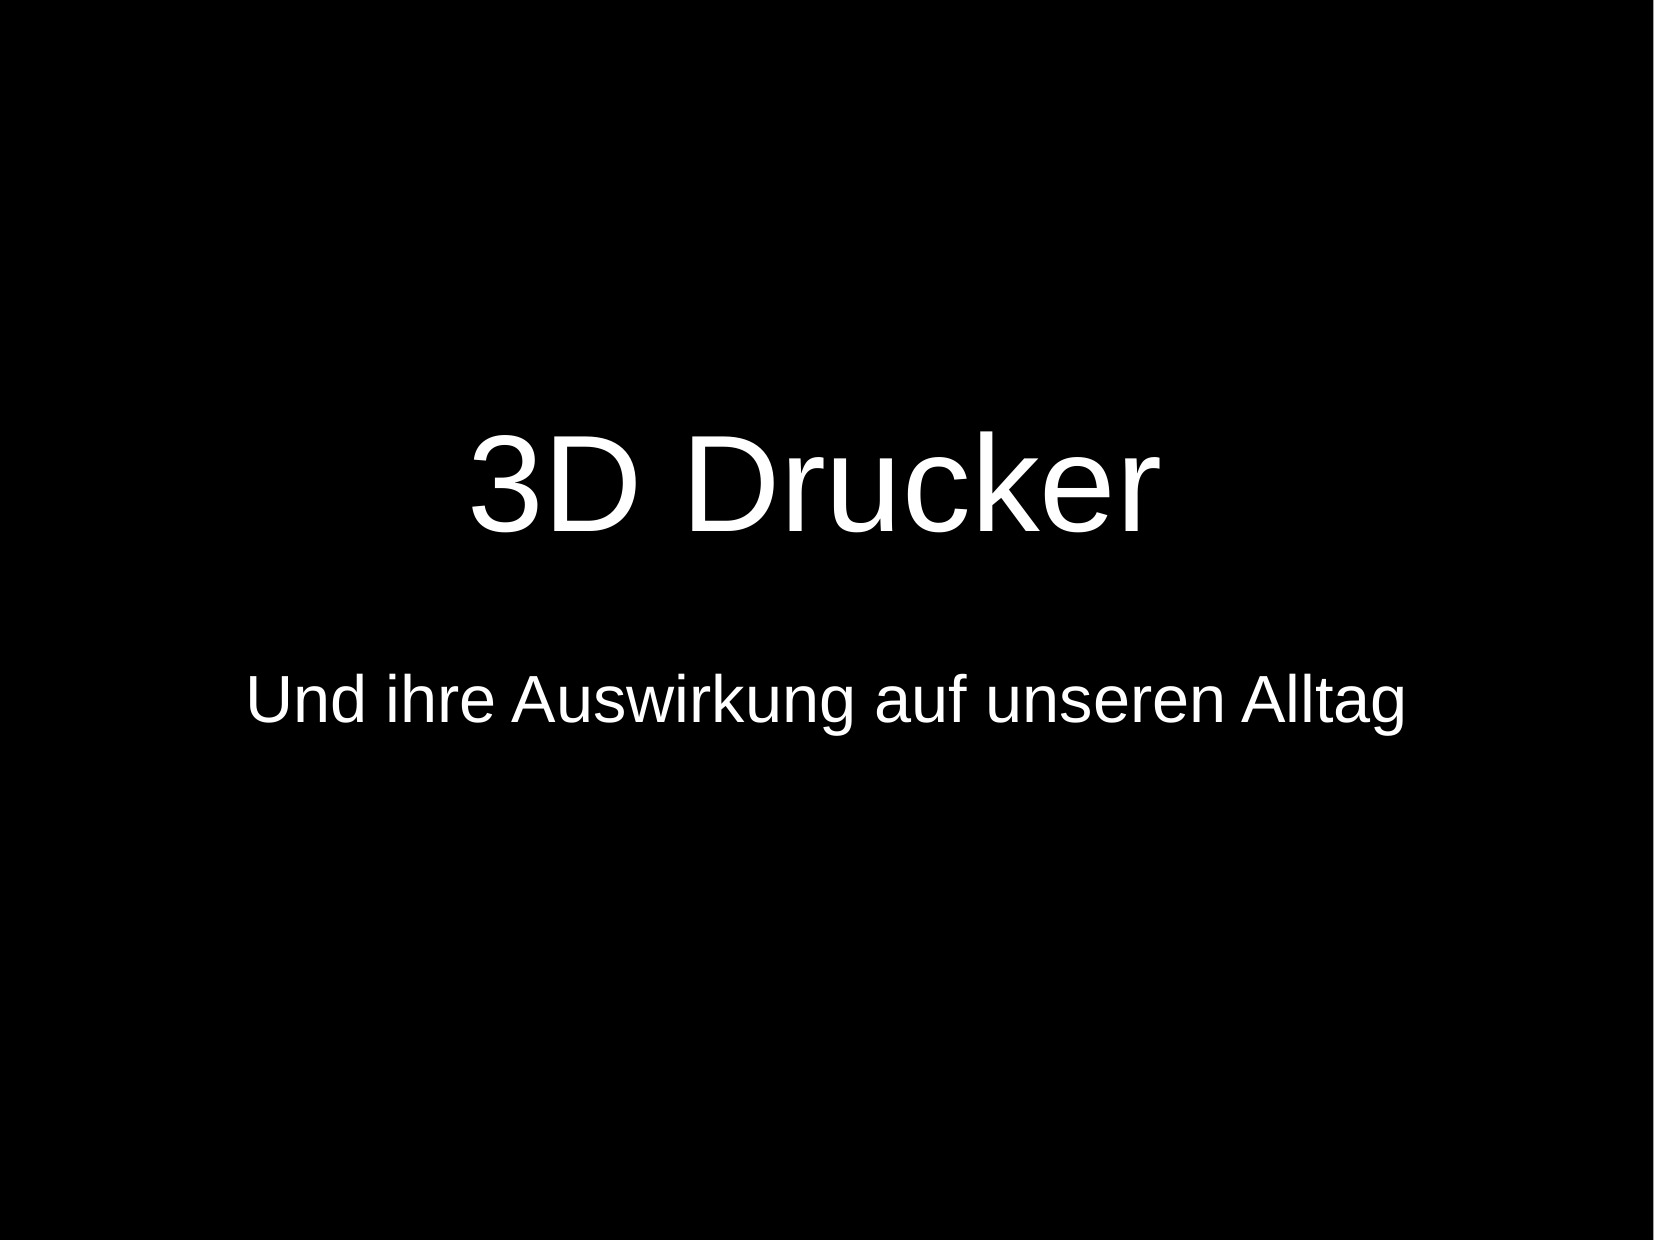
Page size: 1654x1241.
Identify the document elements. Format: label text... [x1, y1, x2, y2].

title 3D Drucker [70, 377, 1560, 745]
subtitle Und ihre Auswirkung auf unseren Alltag [82, 566, 1571, 833]
